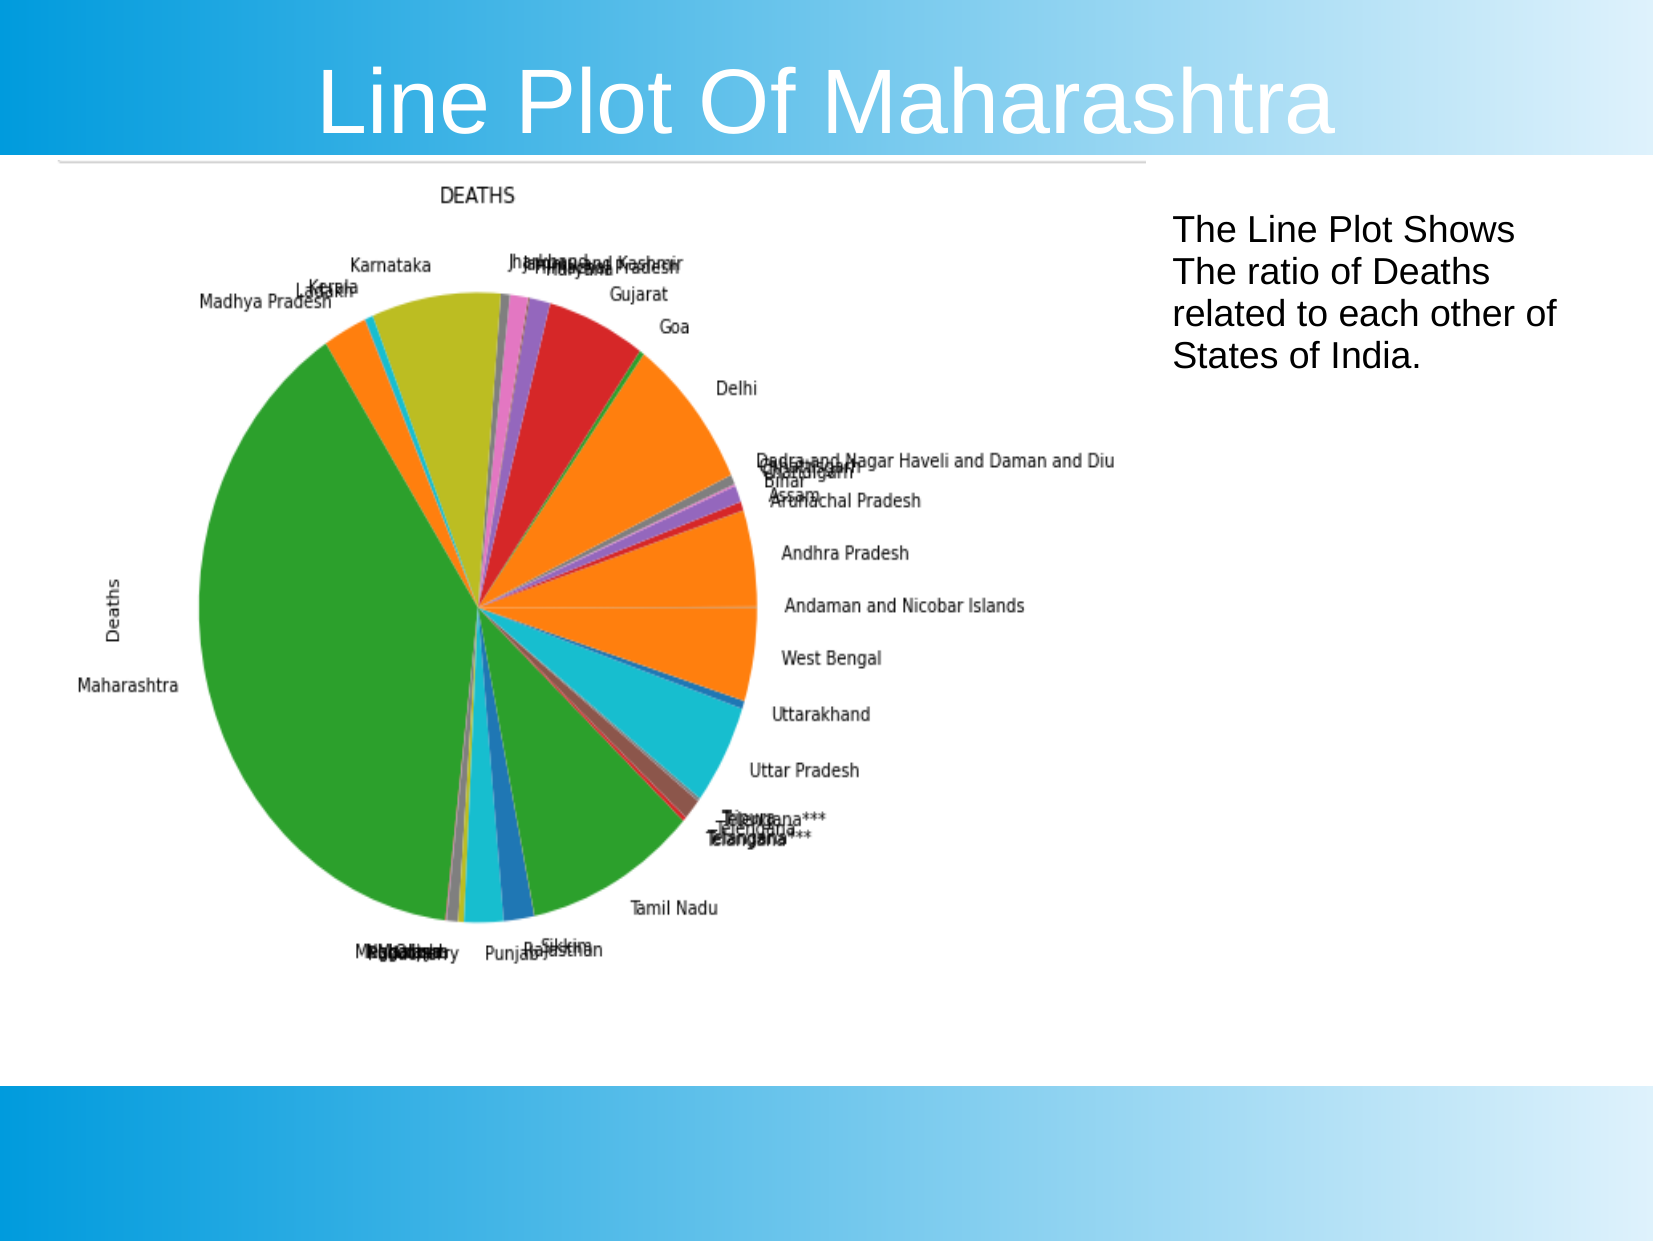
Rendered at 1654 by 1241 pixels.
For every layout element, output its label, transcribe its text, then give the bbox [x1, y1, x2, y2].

text_box The Line Plot Shows The ratio of Deaths related to each other of States of India. [1157, 200, 1595, 426]
title Line Plot Of Maharashtra [82, 49, 1571, 155]
picture [23, 160, 1146, 993]
